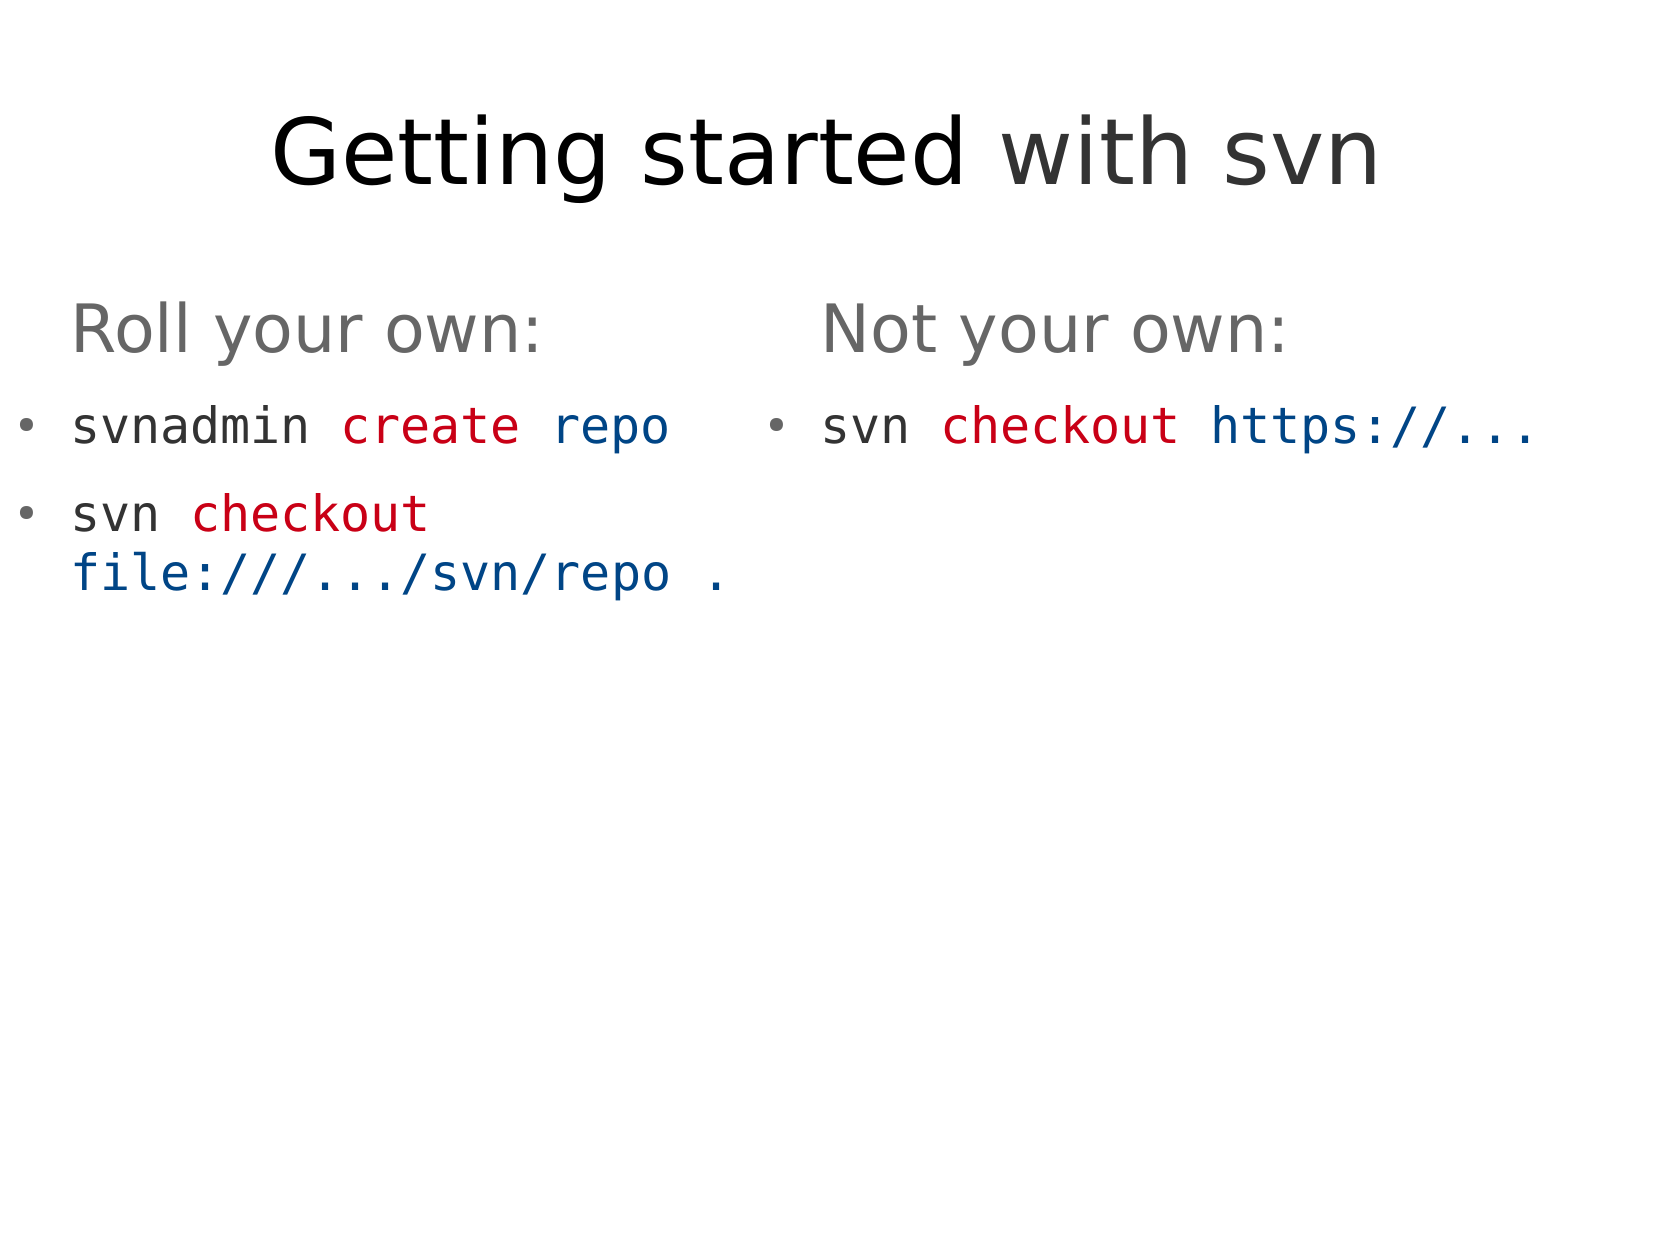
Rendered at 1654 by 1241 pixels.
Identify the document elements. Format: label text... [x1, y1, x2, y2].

title Getting started with svn [82, 49, 1571, 257]
list Roll your own: svnadmin create repo svn checkout file:///.../svn/repo . [0, 290, 750, 1109]
list Not your own: svn checkout https://... [750, 290, 1572, 1109]
